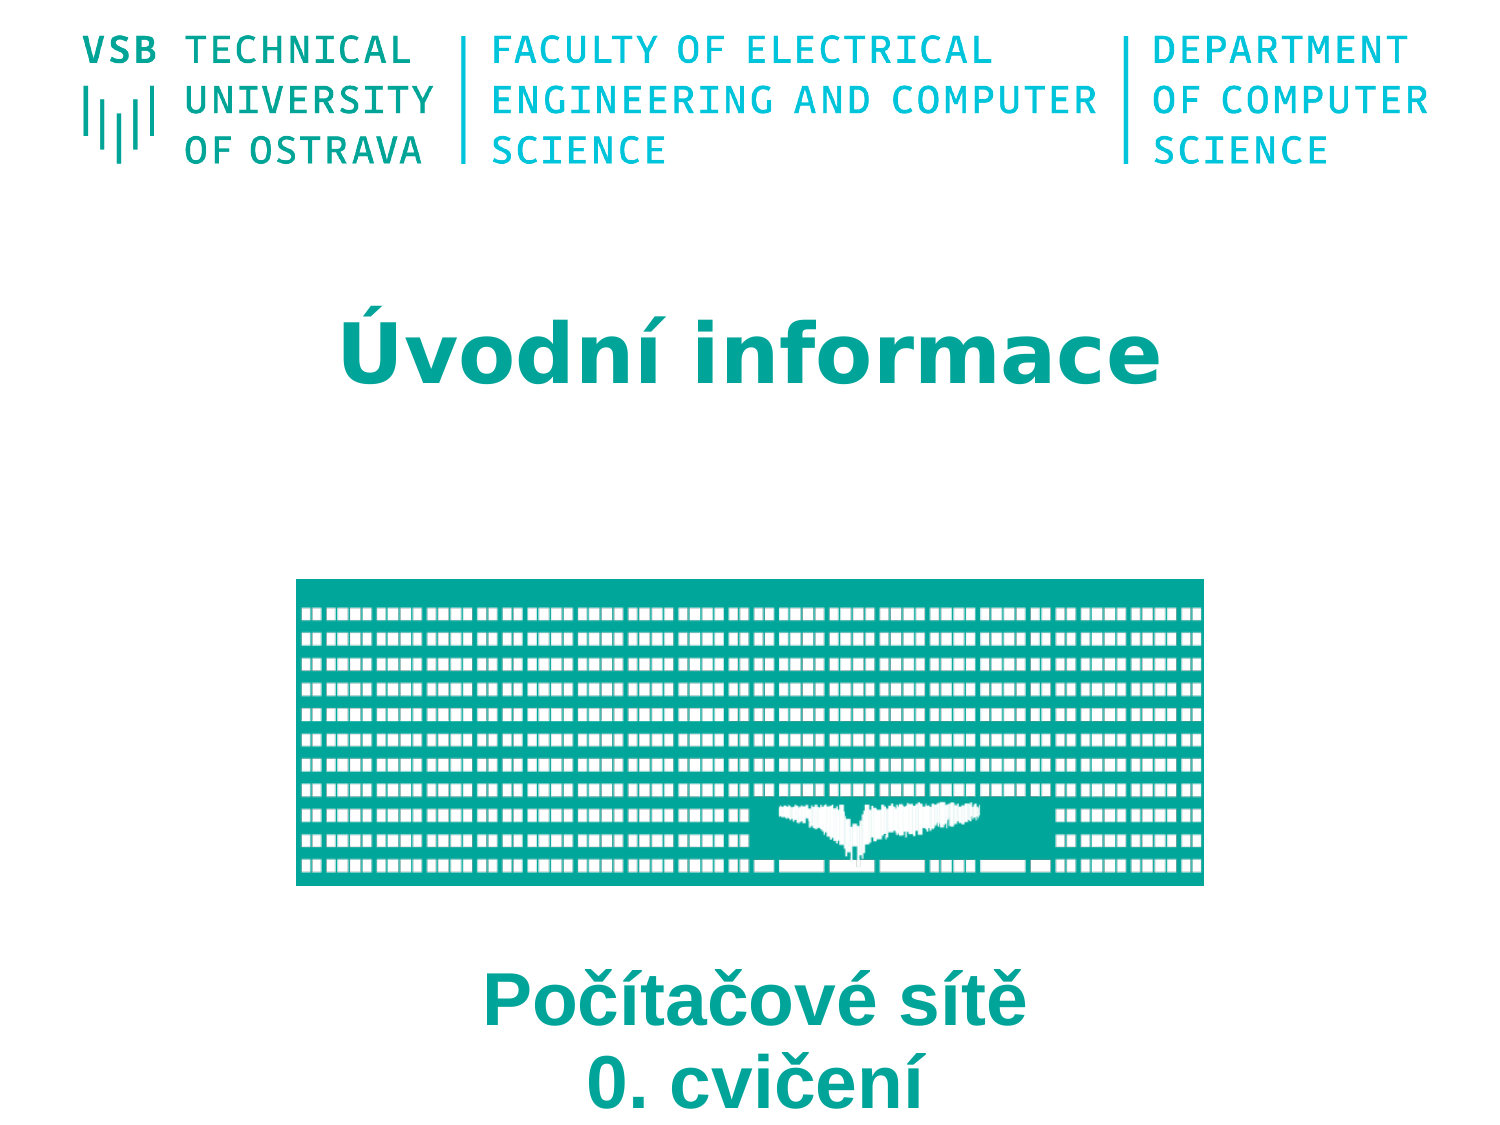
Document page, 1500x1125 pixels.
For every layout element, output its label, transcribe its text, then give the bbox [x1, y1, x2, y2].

title Úvodní informace [193, 240, 1307, 502]
picture [296, 579, 1204, 886]
picture [4, 0, 1500, 240]
title Počítačové sítě 0. cvičení [10, 956, 1500, 1125]
